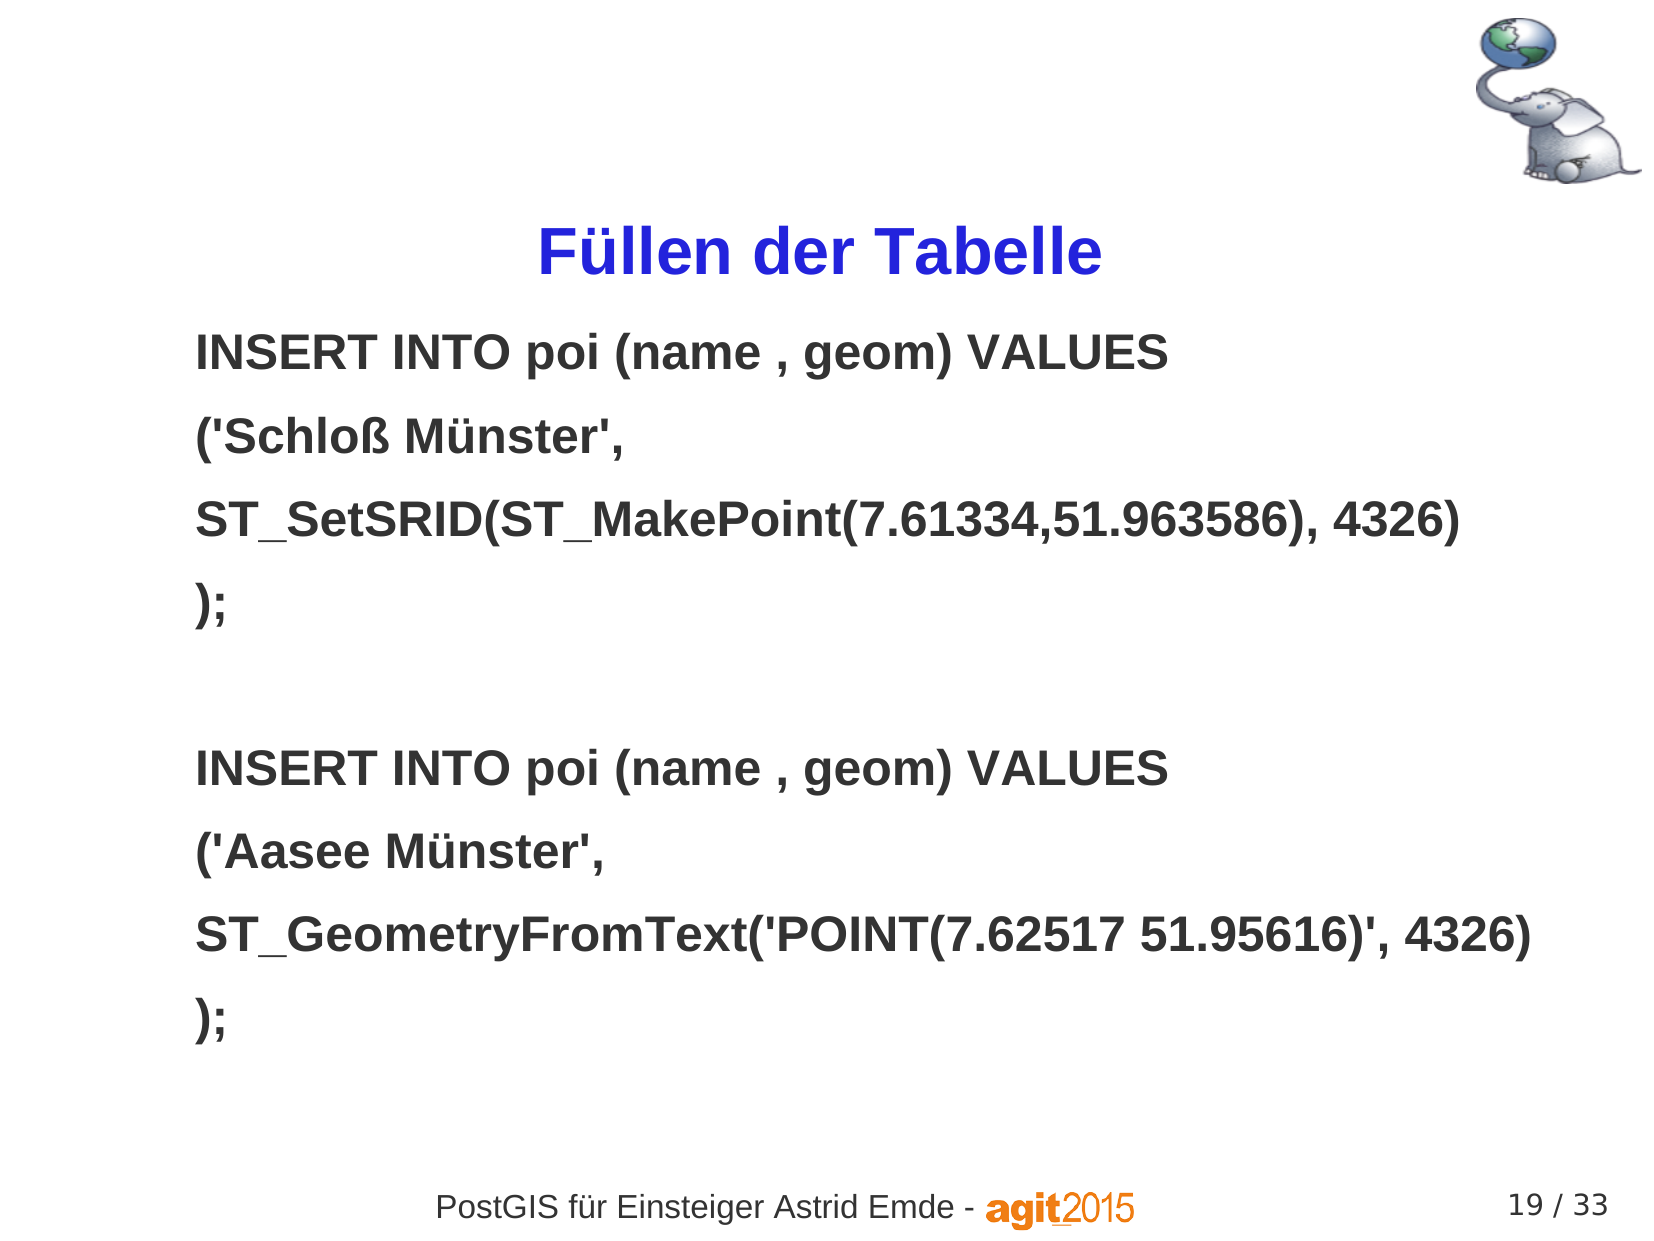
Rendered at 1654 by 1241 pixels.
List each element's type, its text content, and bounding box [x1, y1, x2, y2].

list INSERT INTO poi (name , geom) VALUES ('Schloß Münster', ST_SetSRID(ST_MakePoint(7.61334,51.963586), 4326) ); INSERT INTO poi (name , geom) VALUES ('Aasee Münster', ST_GeometryFromText('POINT(7.62517 51.95616)', 4326) ); [194, 324, 1536, 1144]
picture [1476, 18, 1642, 184]
picture [986, 1192, 1134, 1231]
title Füllen der Tabelle [76, 177, 1565, 325]
